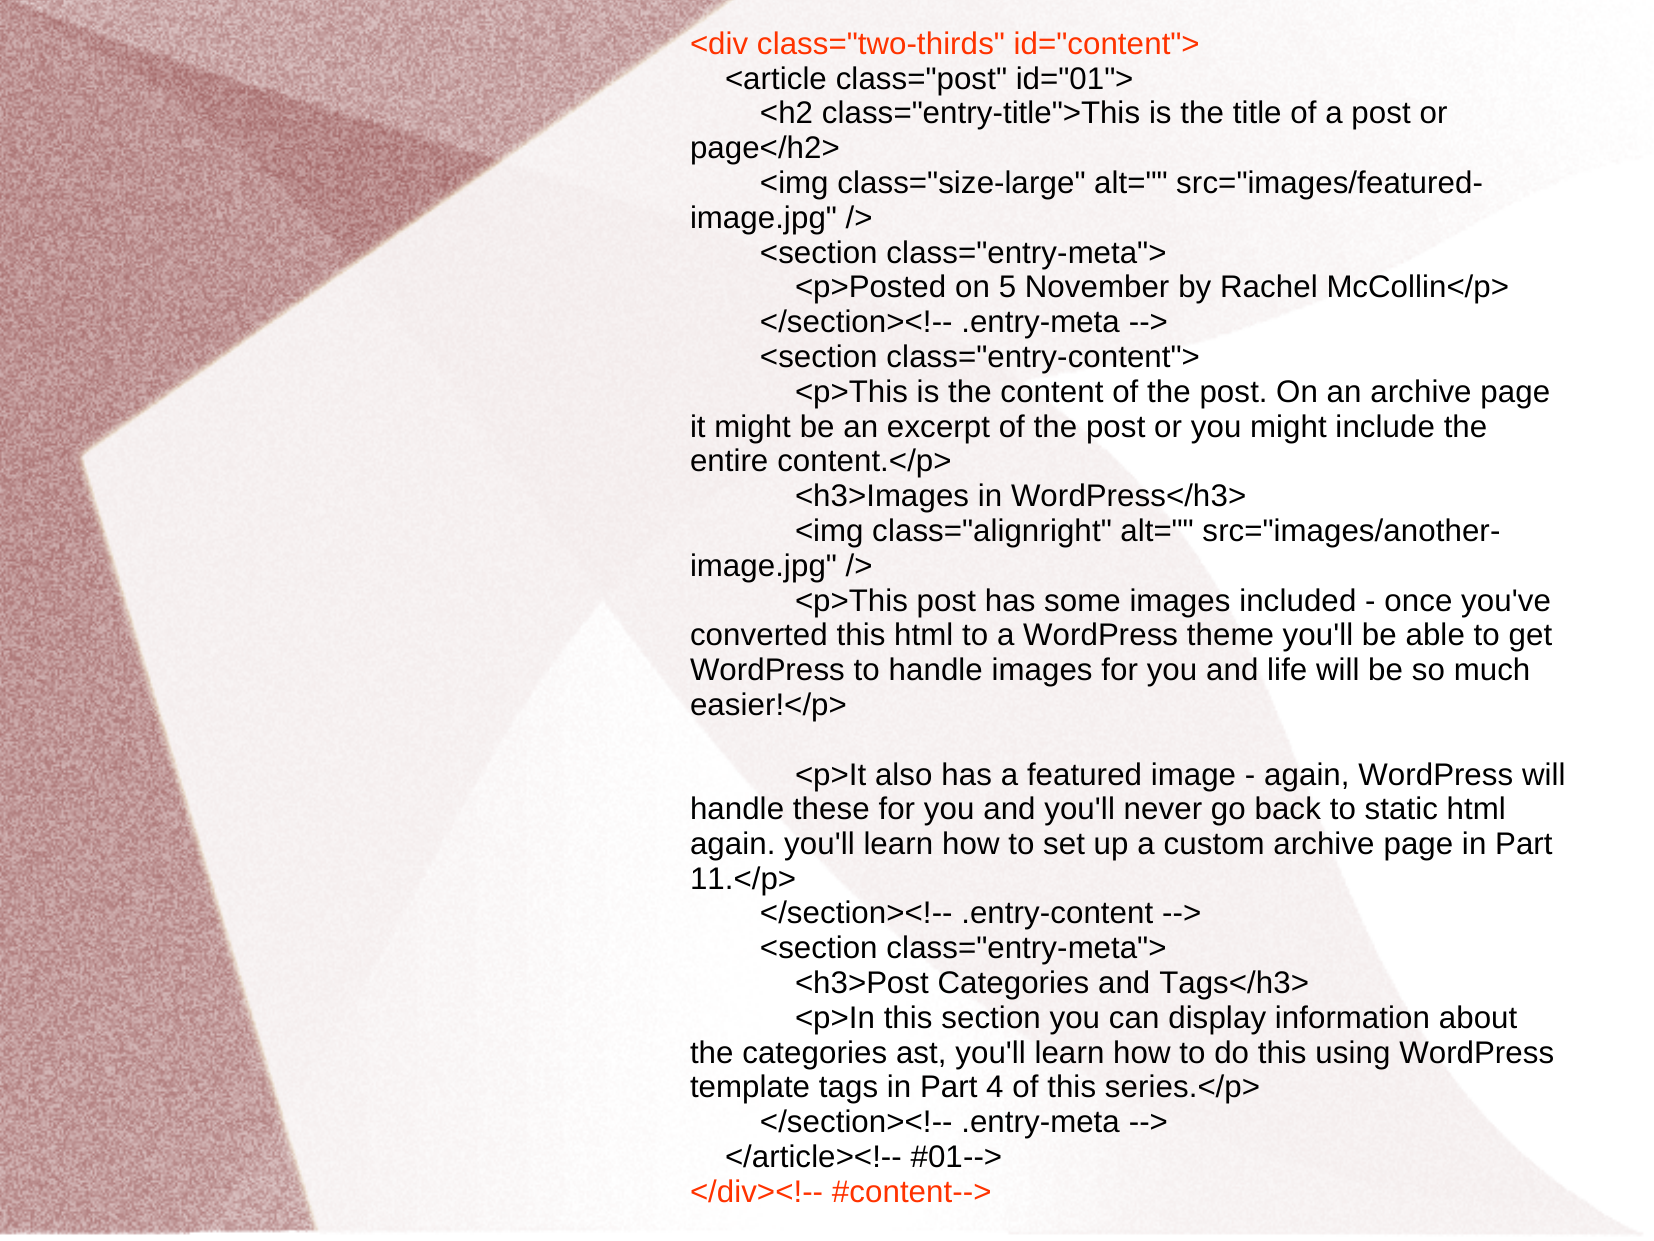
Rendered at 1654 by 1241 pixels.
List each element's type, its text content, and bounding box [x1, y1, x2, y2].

text_box <div class="two-thirds" id="content"> <article class="post" id="01"> <h2 class="entry-title">This is the title of a post or page</h2> <img class="size-large" alt="" src="images/featured-image.jpg" /> <section class="entry-meta"> <p>Posted on 5 November by Rachel McCollin</p> </section><!-- .entry-meta --> <section class="entry-content"> <p>This is the content of the post. On an archive page it might be an excerpt of the post or you might include the entire content.</p> <h3>Images in WordPress</h3> <img class="alignright" alt="" src="images/another-image.jpg" /> <p>This post has some images included - once you've converted this html to a WordPress theme you'll be able to get WordPress to handle images for you and life will be so much easier!</p> <p>It also has a featured image - again, WordPress will handle these for you and you'll never go back to static html again. you'll learn how to set up a custom archive page in Part 11.</p> </section><!-- .entry-content --> <section class="entry-meta"> <h3>Post Categories and Tags</h3> <p>In this section you can display information about the categories ast, you'll learn how to do this using WordPress template tags in Part 4 of this series.</p> </section><!-- .entry-meta --> </article><!-- #01--> </div><!-- #content--> [690, 26, 1571, 1208]
picture [0, 0, 1654, 1241]
